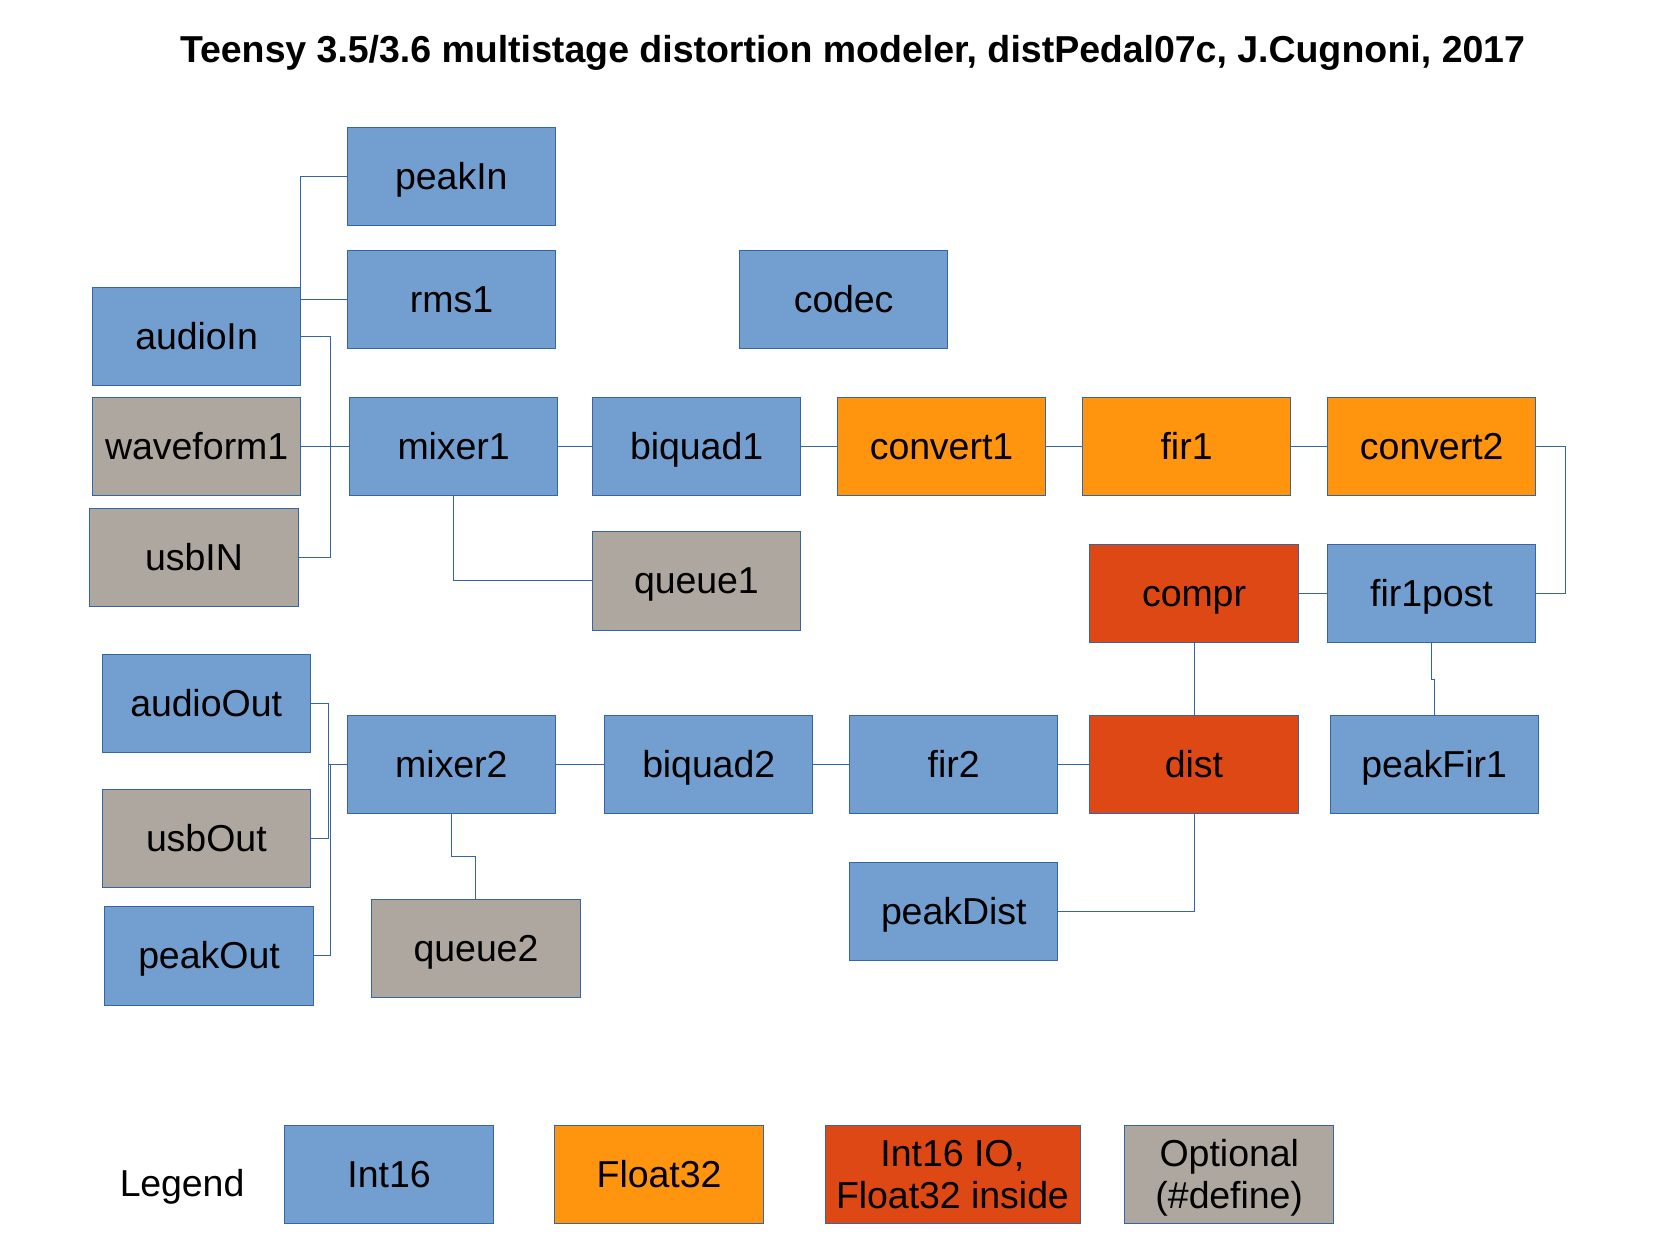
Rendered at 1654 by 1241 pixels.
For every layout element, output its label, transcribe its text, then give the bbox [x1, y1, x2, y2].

text_box biquad1 [592, 397, 801, 496]
text_box Teensy 3.5/3.6 multistage distortion modeler, distPedal07c, J.Cugnoni, 2017 [165, 21, 1541, 79]
text_box Int16 [284, 1125, 494, 1224]
text_box peakOut [104, 906, 314, 1006]
text_box audioOut [102, 654, 311, 753]
text_box dist [1089, 715, 1299, 814]
text_box mixer2 [347, 715, 556, 814]
text_box usbOut [102, 789, 311, 888]
text_box convert1 [837, 397, 1046, 496]
text_box Float32 [554, 1125, 764, 1224]
text_box biquad2 [604, 715, 813, 814]
text_box Optional (#define) [1124, 1125, 1334, 1224]
text_box fir1post [1327, 544, 1536, 643]
text_box fir2 [849, 715, 1058, 814]
text_box Int16 IO, Float32 inside [825, 1125, 1081, 1224]
text_box peakIn [347, 127, 556, 226]
text_box queue1 [592, 531, 801, 631]
text_box mixer1 [349, 397, 558, 496]
text_box convert2 [1327, 397, 1536, 496]
text_box usbIN [89, 508, 299, 607]
text_box peakFir1 [1330, 715, 1539, 814]
text_box Legend [105, 1155, 260, 1212]
text_box compr [1089, 544, 1299, 643]
text_box queue2 [371, 899, 581, 998]
text_box waveform1 [92, 397, 301, 496]
text_box peakDist [849, 862, 1058, 961]
text_box codec [739, 250, 948, 349]
text_box rms1 [347, 250, 556, 349]
text_box audioIn [92, 287, 301, 386]
text_box fir1 [1082, 397, 1291, 496]
